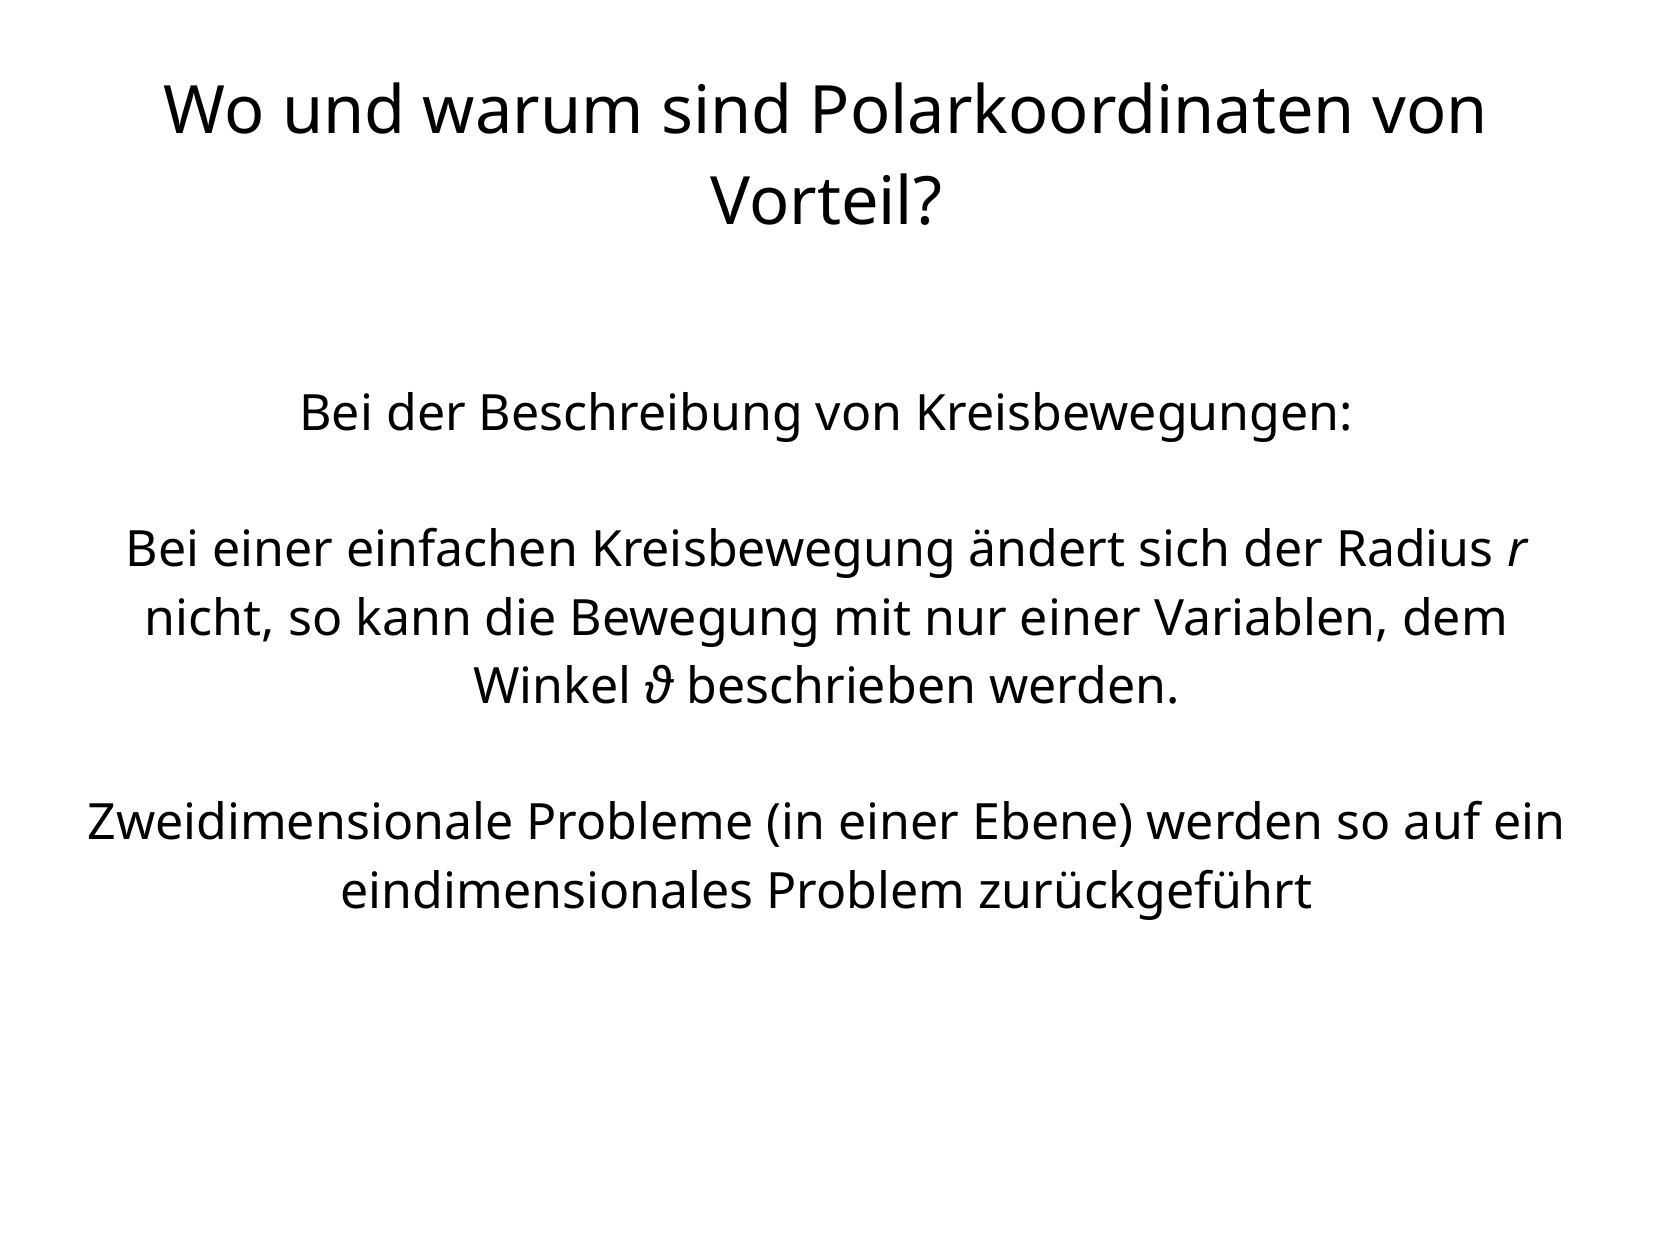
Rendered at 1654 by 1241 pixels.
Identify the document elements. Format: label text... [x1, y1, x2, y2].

subtitle Bei der Beschreibung von Kreisbewegungen: Bei einer einfachen Kreisbewegung ändert sich der Radius r nicht, so kann die Bewegung mit nur einer Variablen, dem Winkel ϑ beschrieben werden. Zweidimensionale Probleme (in einer Ebene) werden so auf ein eindimensionales Problem zurückgeführt [82, 290, 1571, 1010]
title Wo und warum sind Polarkoordinaten von Vorteil? [82, 49, 1571, 257]
